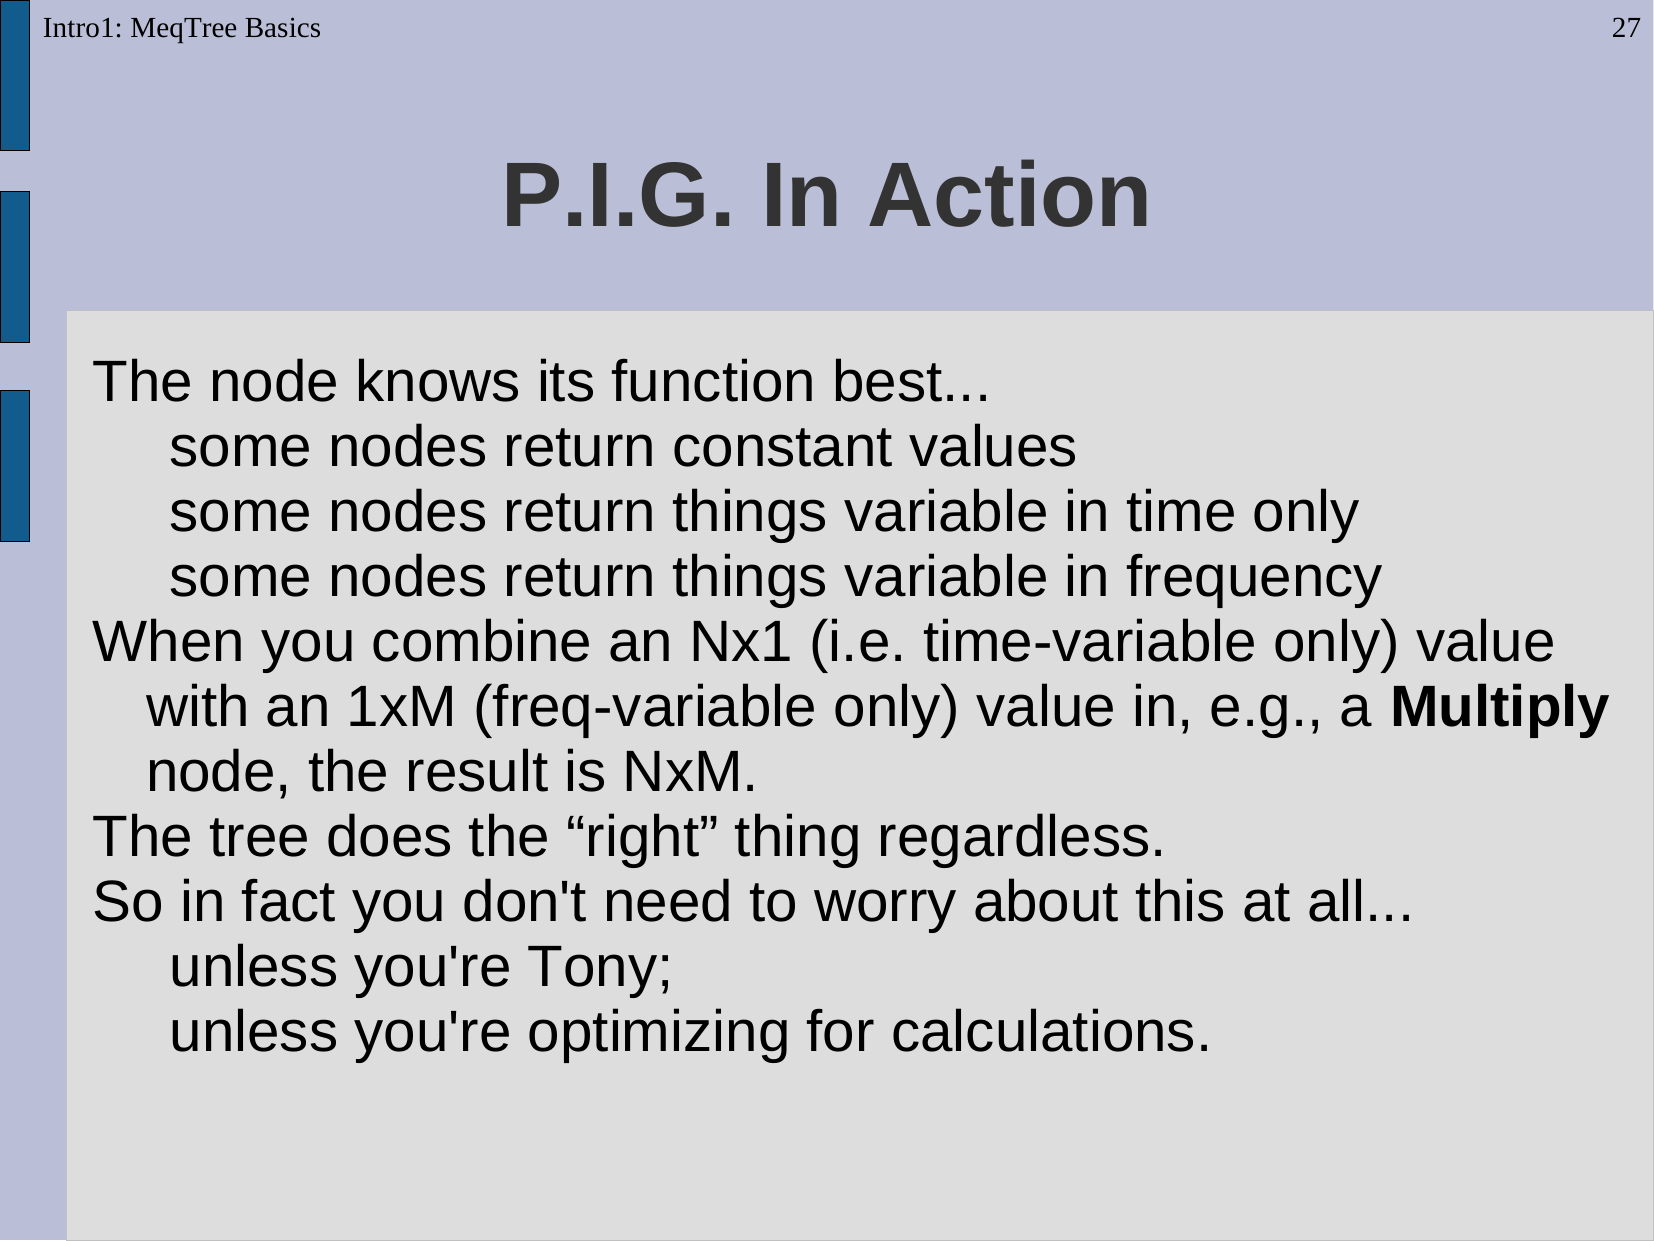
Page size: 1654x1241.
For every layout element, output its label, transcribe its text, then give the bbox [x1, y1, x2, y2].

list The node knows its function best... some nodes return constant values some nodes return things variable in time only some nodes return things variable in frequency When you combine an Nx1 (i.e. time-variable only) value with an 1xM (freq-variable only) value in, e.g., a Multiply node, the result is NxM. The tree does the “right” thing regardless. So in fact you don't need to worry about this at all... unless you're Tony; unless you're optimizing for calculations. [75, 348, 1611, 1095]
title P.I.G. In Action [121, 91, 1534, 299]
